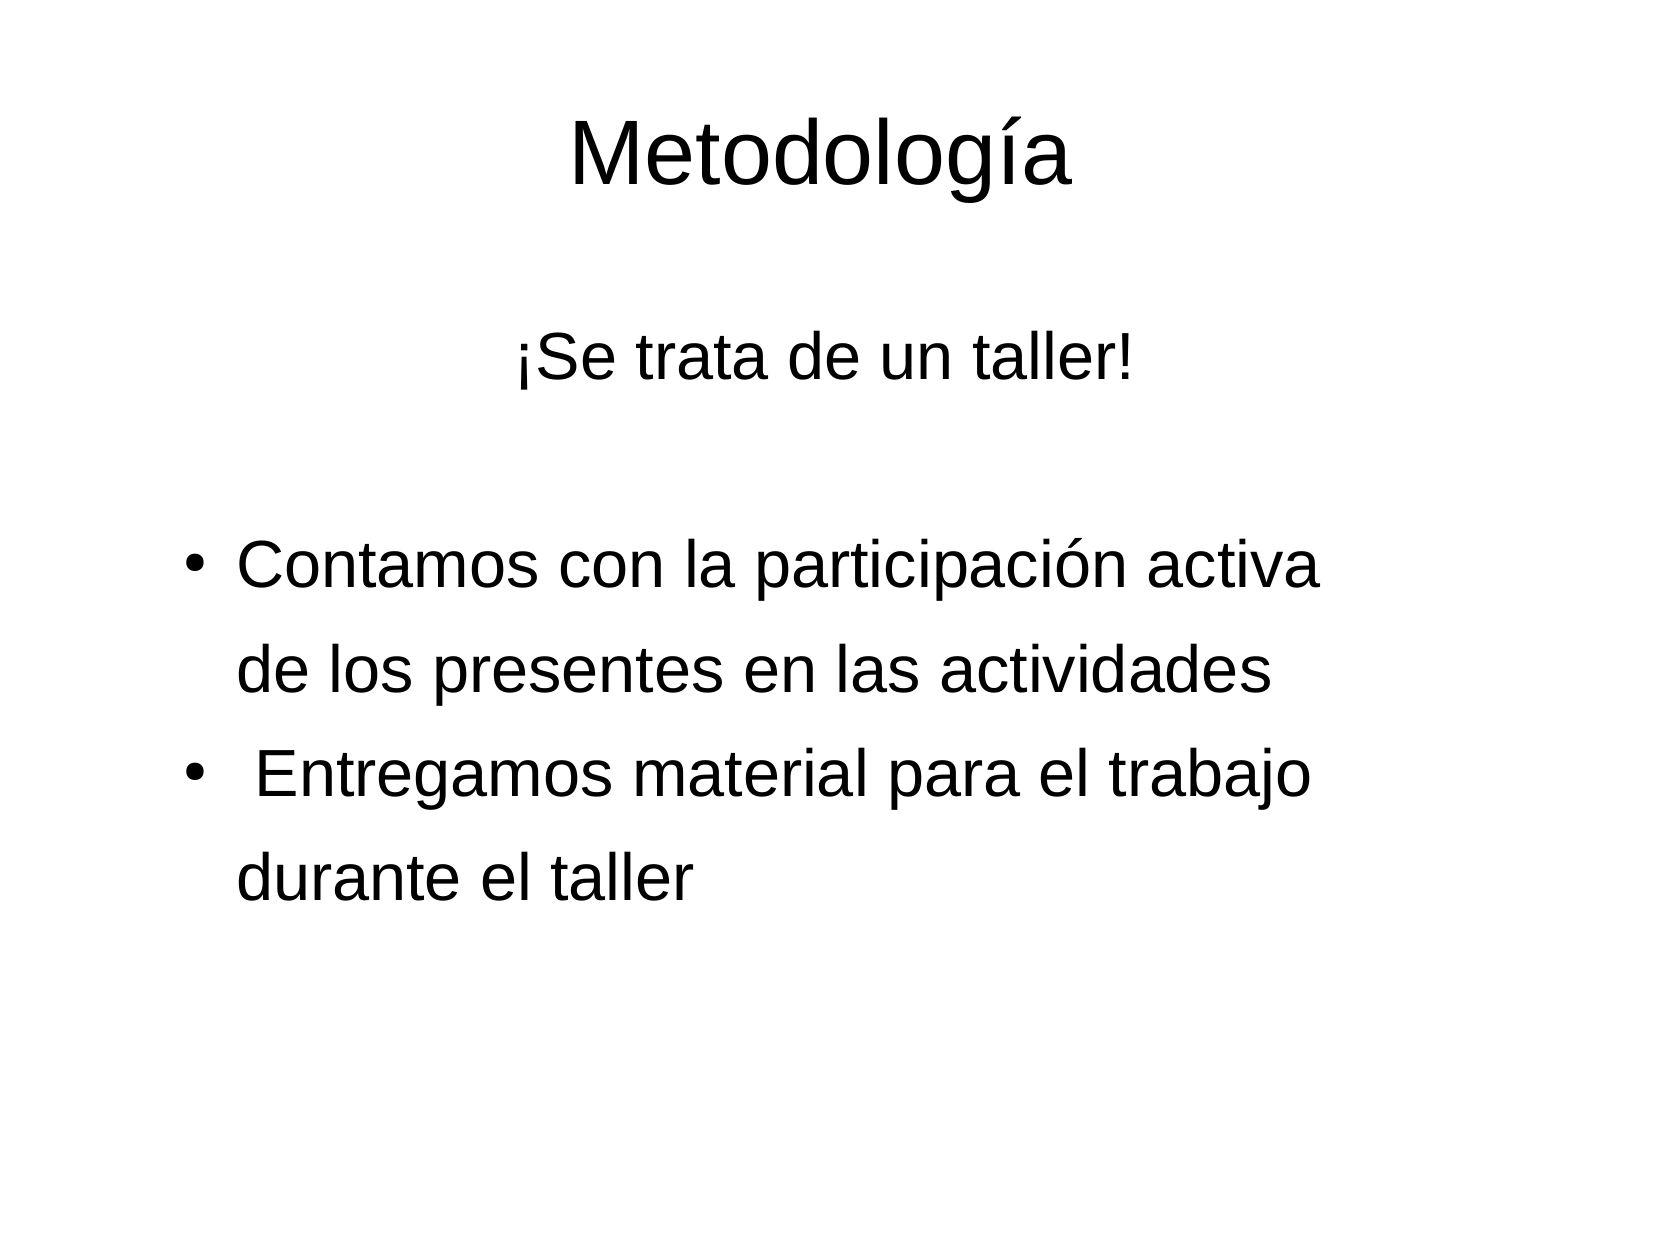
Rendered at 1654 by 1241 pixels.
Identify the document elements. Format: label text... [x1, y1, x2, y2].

title Metodología [82, 49, 1571, 257]
list ¡Se trata de un taller! Contamos con la participación activa de los presentes en las actividades Entregamos material para el trabajo durante el taller [165, 318, 1621, 1039]
